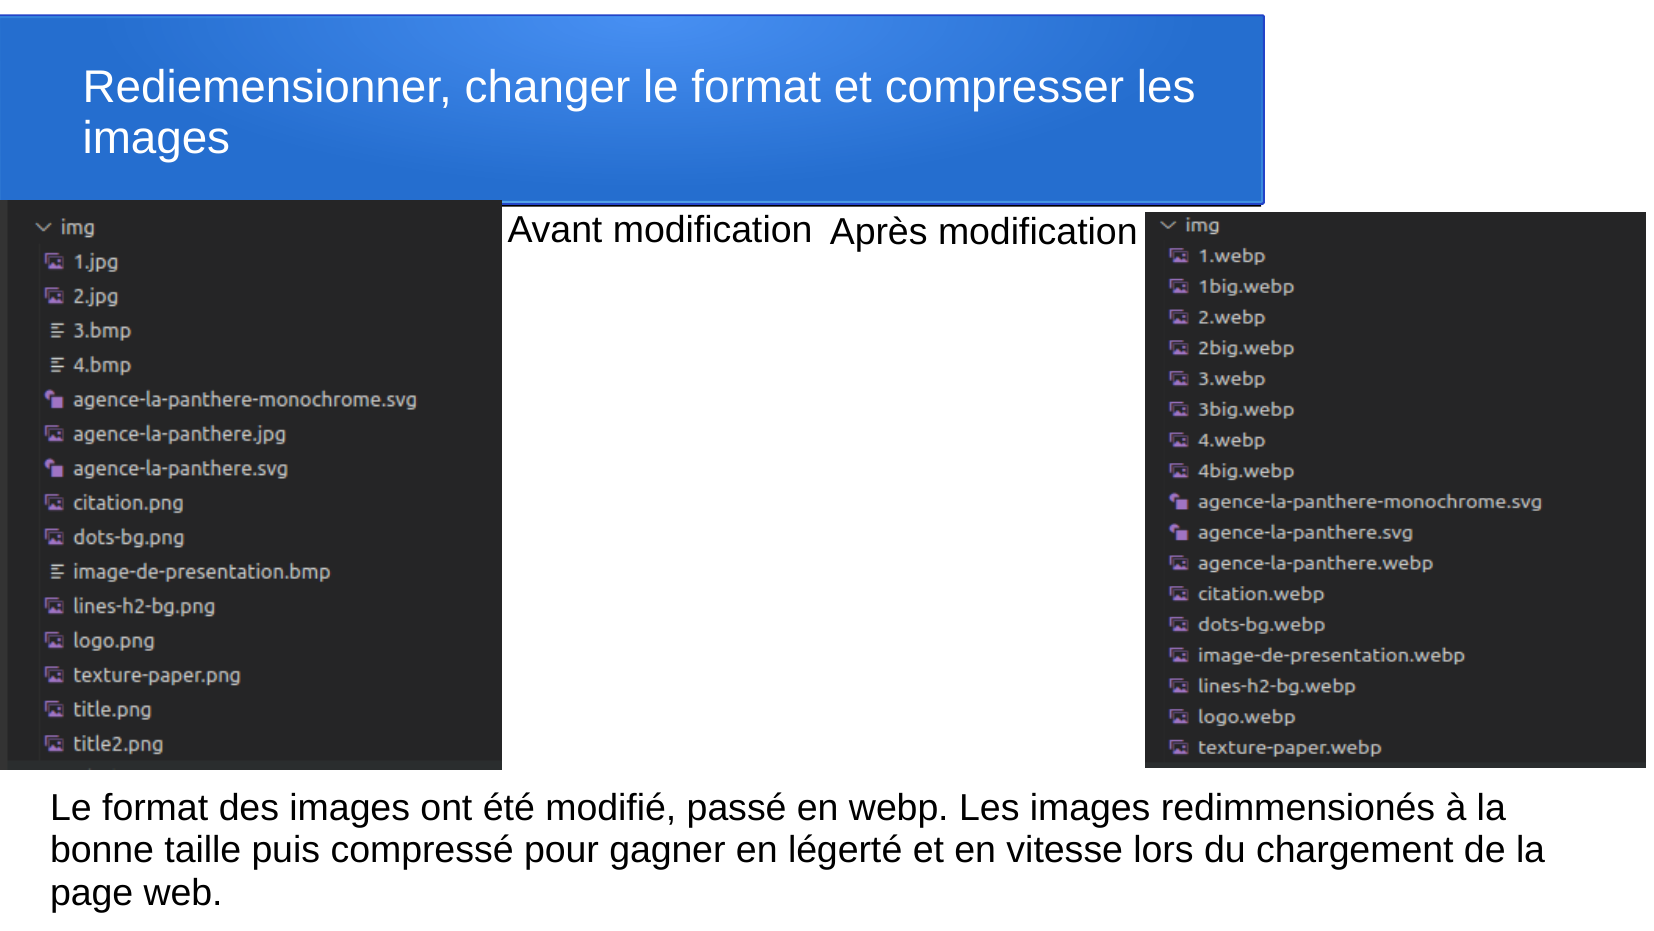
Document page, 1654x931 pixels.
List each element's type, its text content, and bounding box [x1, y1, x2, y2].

text_box Avant modification [492, 201, 1025, 258]
title Rediemensionner, changer le format et compresser les images [82, 35, 1235, 189]
text_box Le format des images ont été modifié, passé en webp. Les images redimmensionés à la bonne taille puis compressé pour gagner en légerté et en vitesse lors du chargement de la page web. [35, 779, 1630, 921]
picture [1145, 212, 1646, 768]
picture [0, 200, 502, 770]
text_box Après modification [814, 203, 1347, 260]
